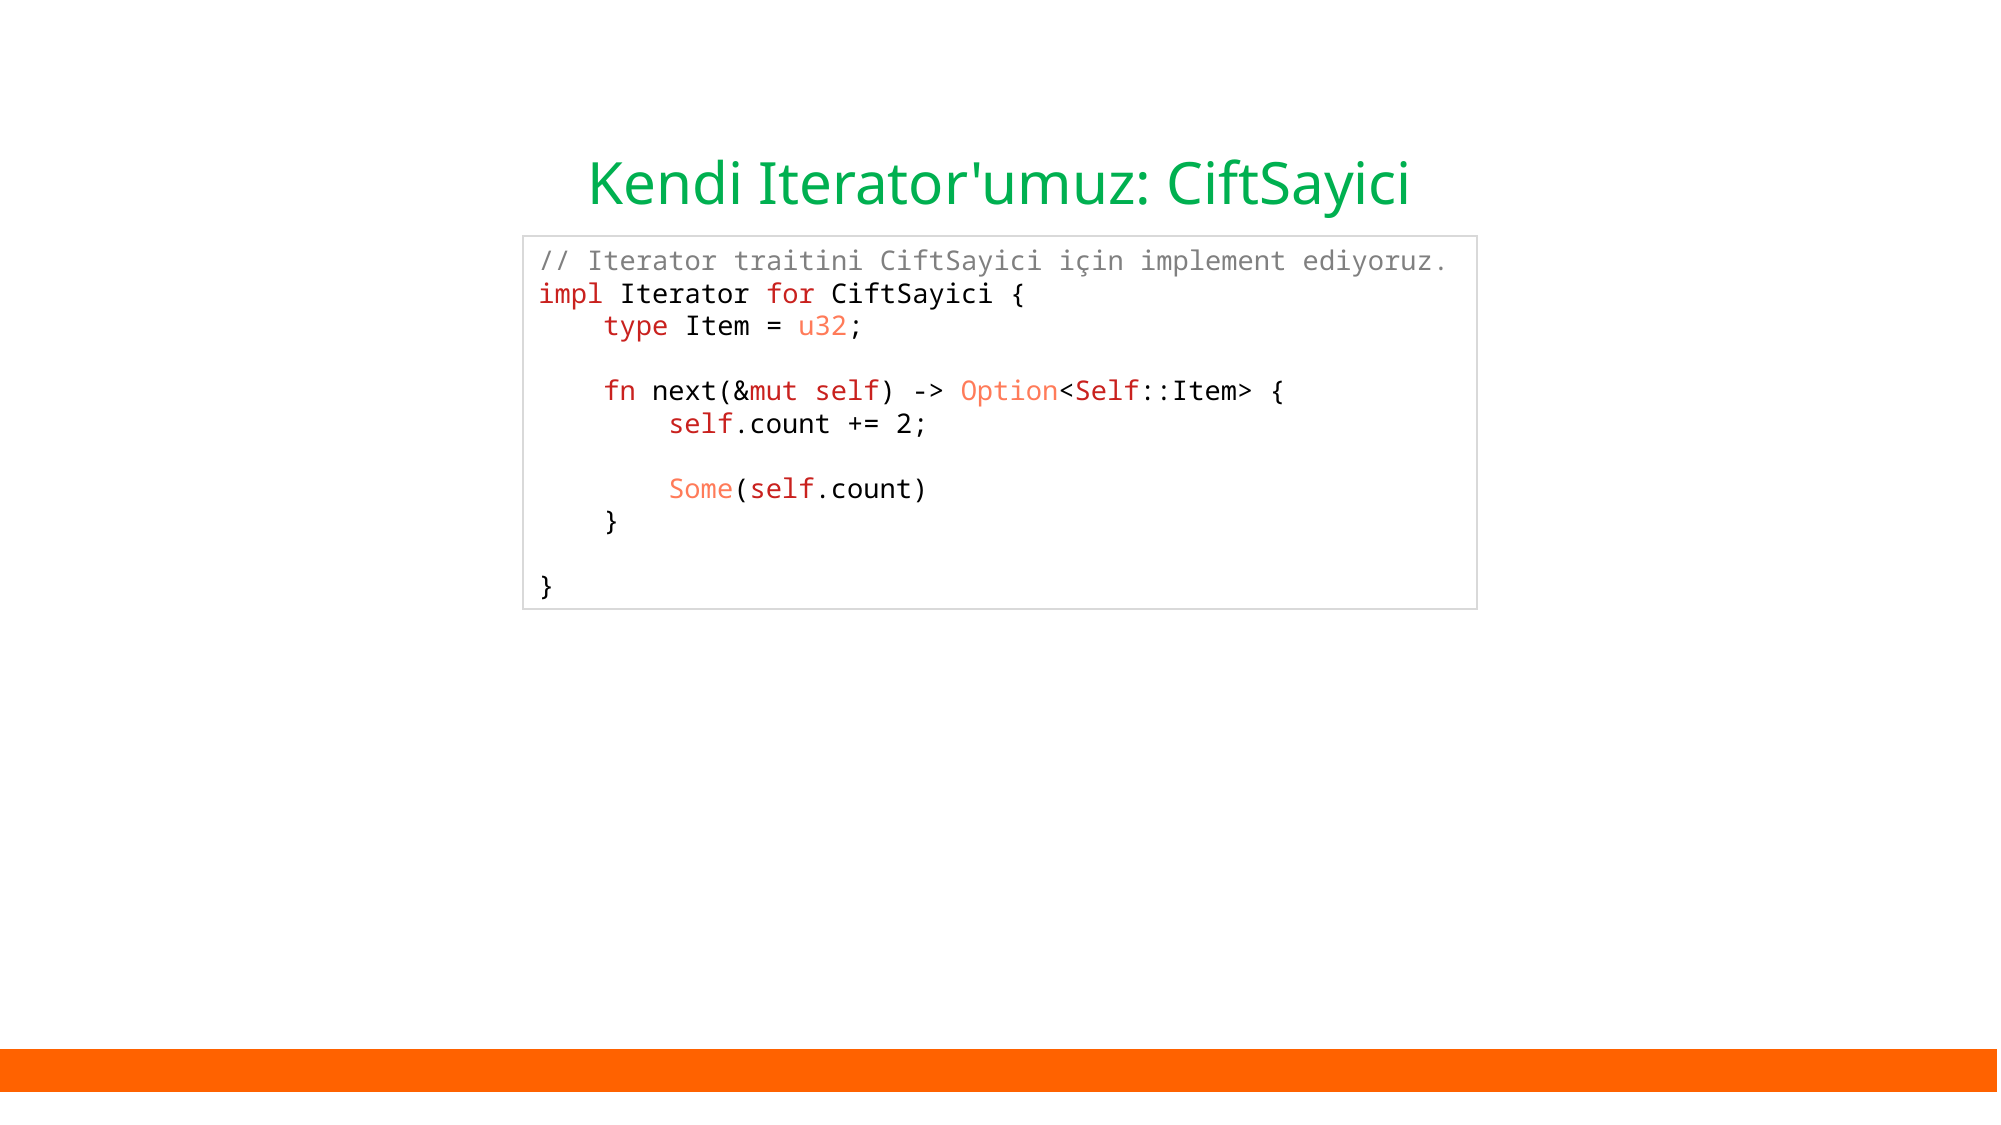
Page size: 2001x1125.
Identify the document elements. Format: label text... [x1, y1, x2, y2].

list Kendi Iterator'umuz: CiftSayici [420, 146, 1580, 237]
text_box [0, 1049, 1997, 1092]
text_box // Iterator traitini CiftSayici için implement ediyoruz. impl Iterator for CiftSayici { type Item = u32; fn next(&mut self) -> Option<Self::Item> { self.count += 2; Some(self.count) } } [523, 236, 1477, 609]
